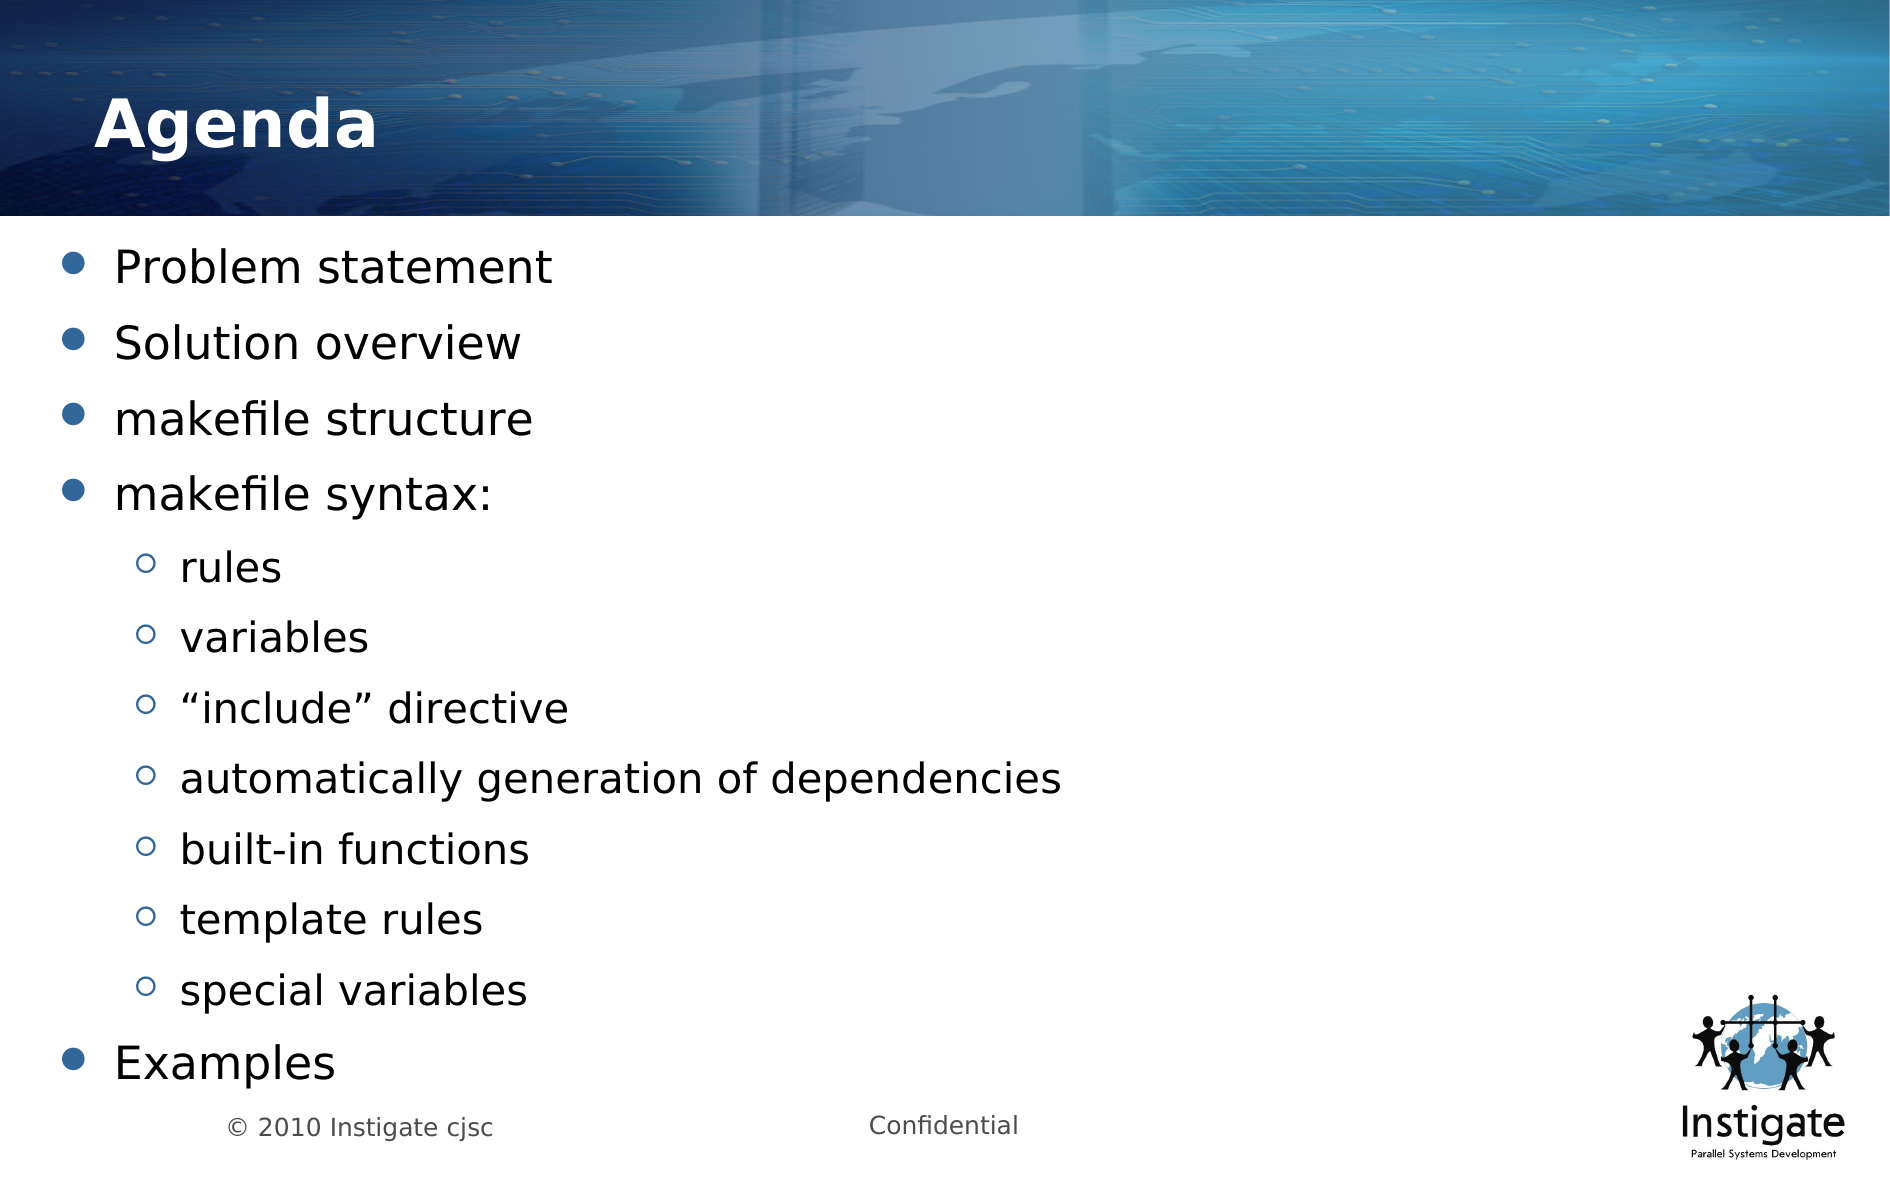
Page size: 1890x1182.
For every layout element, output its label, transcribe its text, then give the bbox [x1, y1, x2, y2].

list Problem statement Solution overview makefile structure makefile syntax: rules variables “include” directive automatically generation of dependencies built-in functions template rules special variables Examples [59, 236, 1831, 1084]
picture [0, 0, 1890, 216]
picture [1650, 956, 1876, 1182]
title Agenda [94, 47, 1793, 217]
